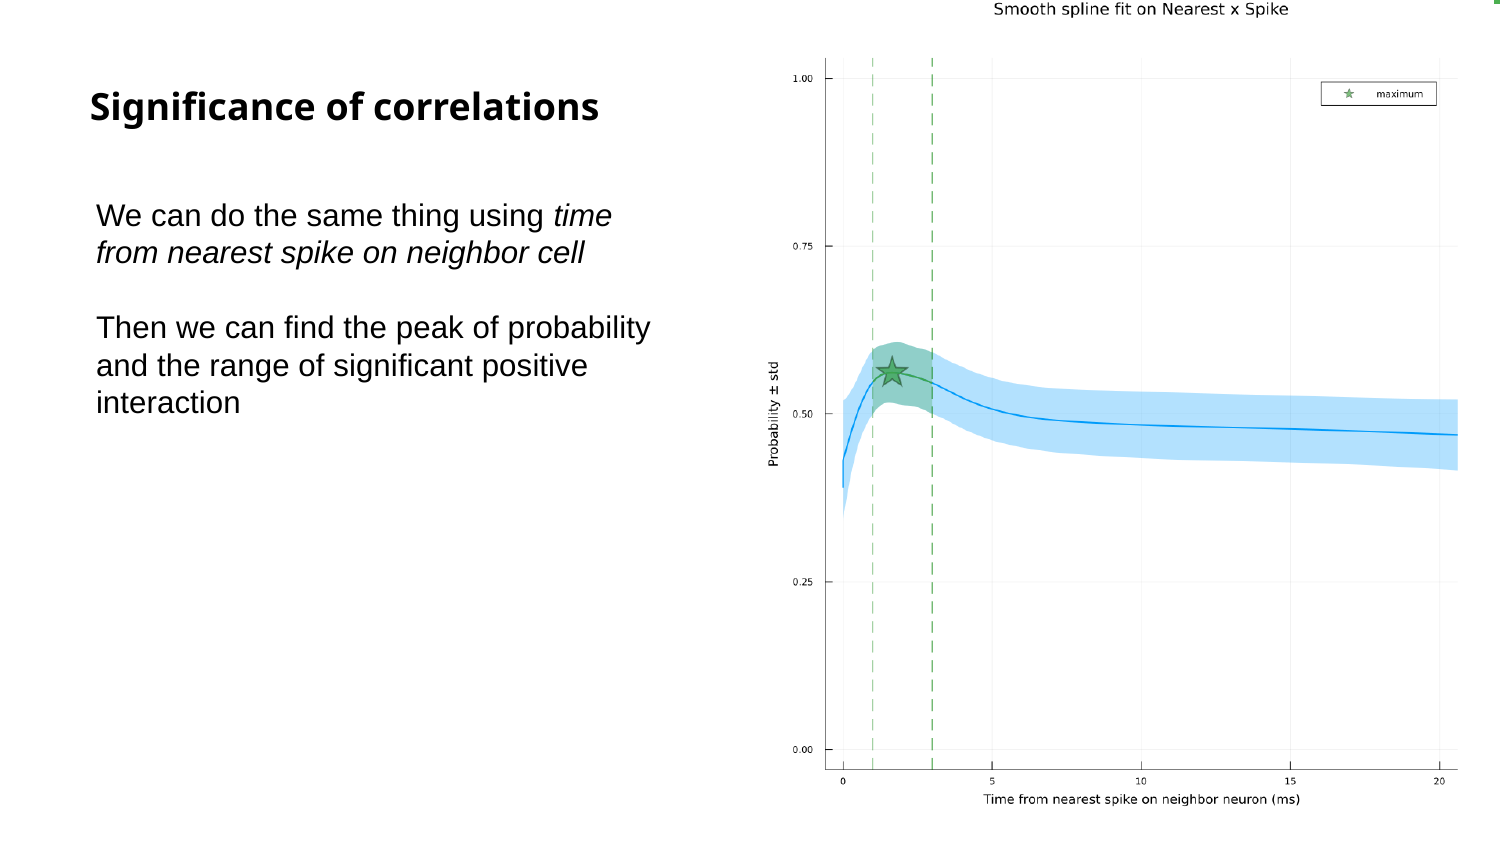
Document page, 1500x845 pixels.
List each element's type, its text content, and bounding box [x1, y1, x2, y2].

text_box Significance of correlations [75, 75, 1425, 188]
text_box We can do the same thing using time from nearest spike on neighbor cell Then we can find the peak of probability and the range of significant positive interaction [81, 188, 675, 713]
picture [743, 0, 1500, 845]
